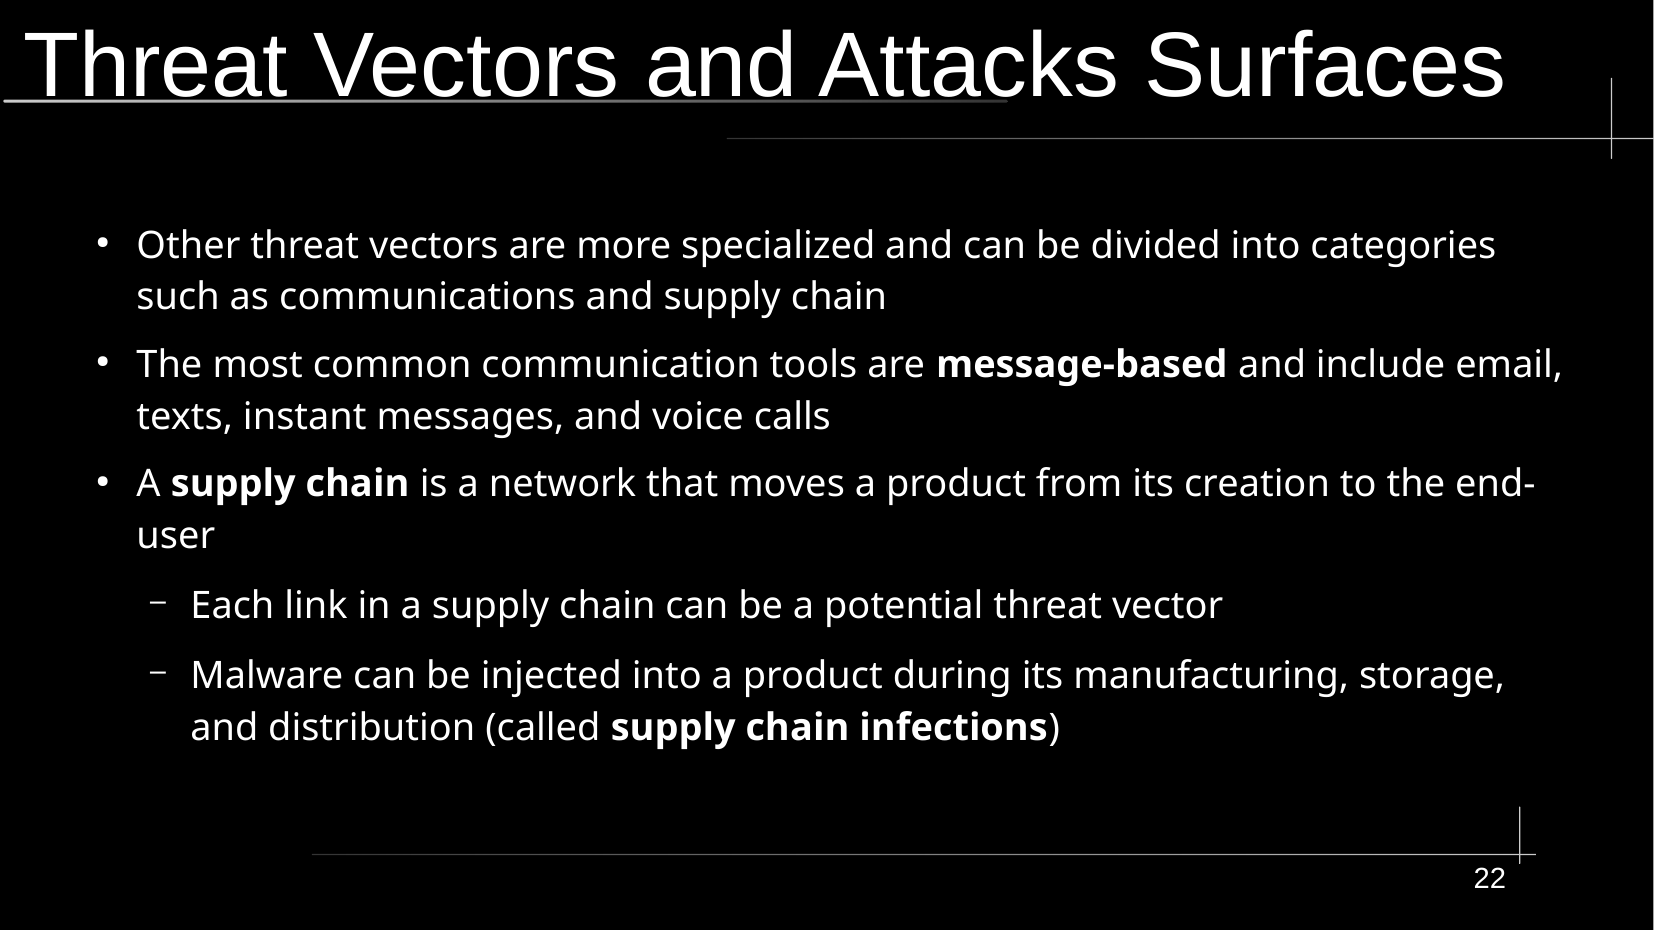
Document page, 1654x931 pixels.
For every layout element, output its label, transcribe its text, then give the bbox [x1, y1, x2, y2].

list Other threat vectors are more specialized and can be divided into categories such as communications and supply chain The most common communication tools are message-based and include email, texts, instant messages, and voice calls A supply chain is a network that moves a product from its creation to the end-user Each link in a supply chain can be a potential threat vector Malware can be injected into a product during its manufacturing, storage, and distribution (called supply chain infections) [82, 217, 1571, 758]
title Threat Vectors and Attacks Surfaces [23, 11, 1589, 119]
